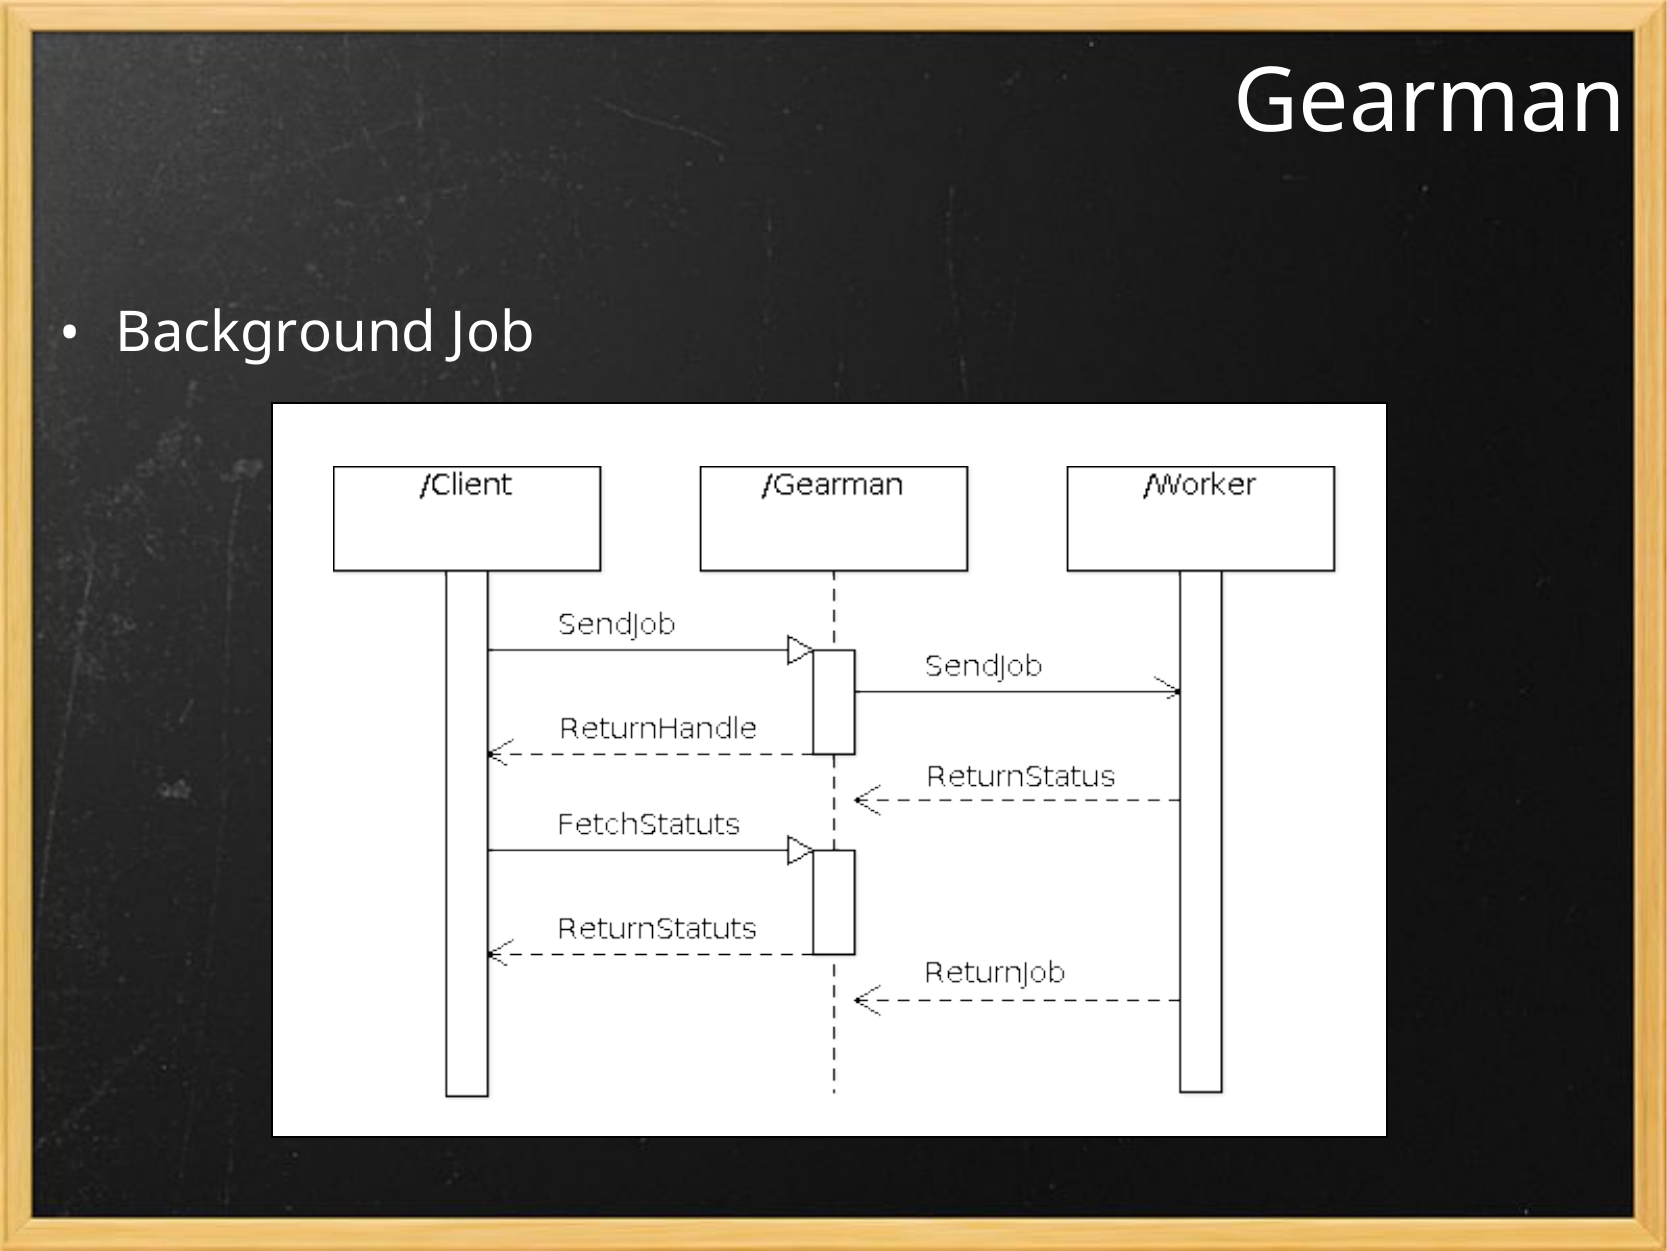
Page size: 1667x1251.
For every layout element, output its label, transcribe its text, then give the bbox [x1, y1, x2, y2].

picture [0, 0, 1667, 1251]
title Gearman [40, 50, 1627, 201]
text_box [272, 403, 1387, 1138]
list Background Job [40, 300, 1627, 1201]
